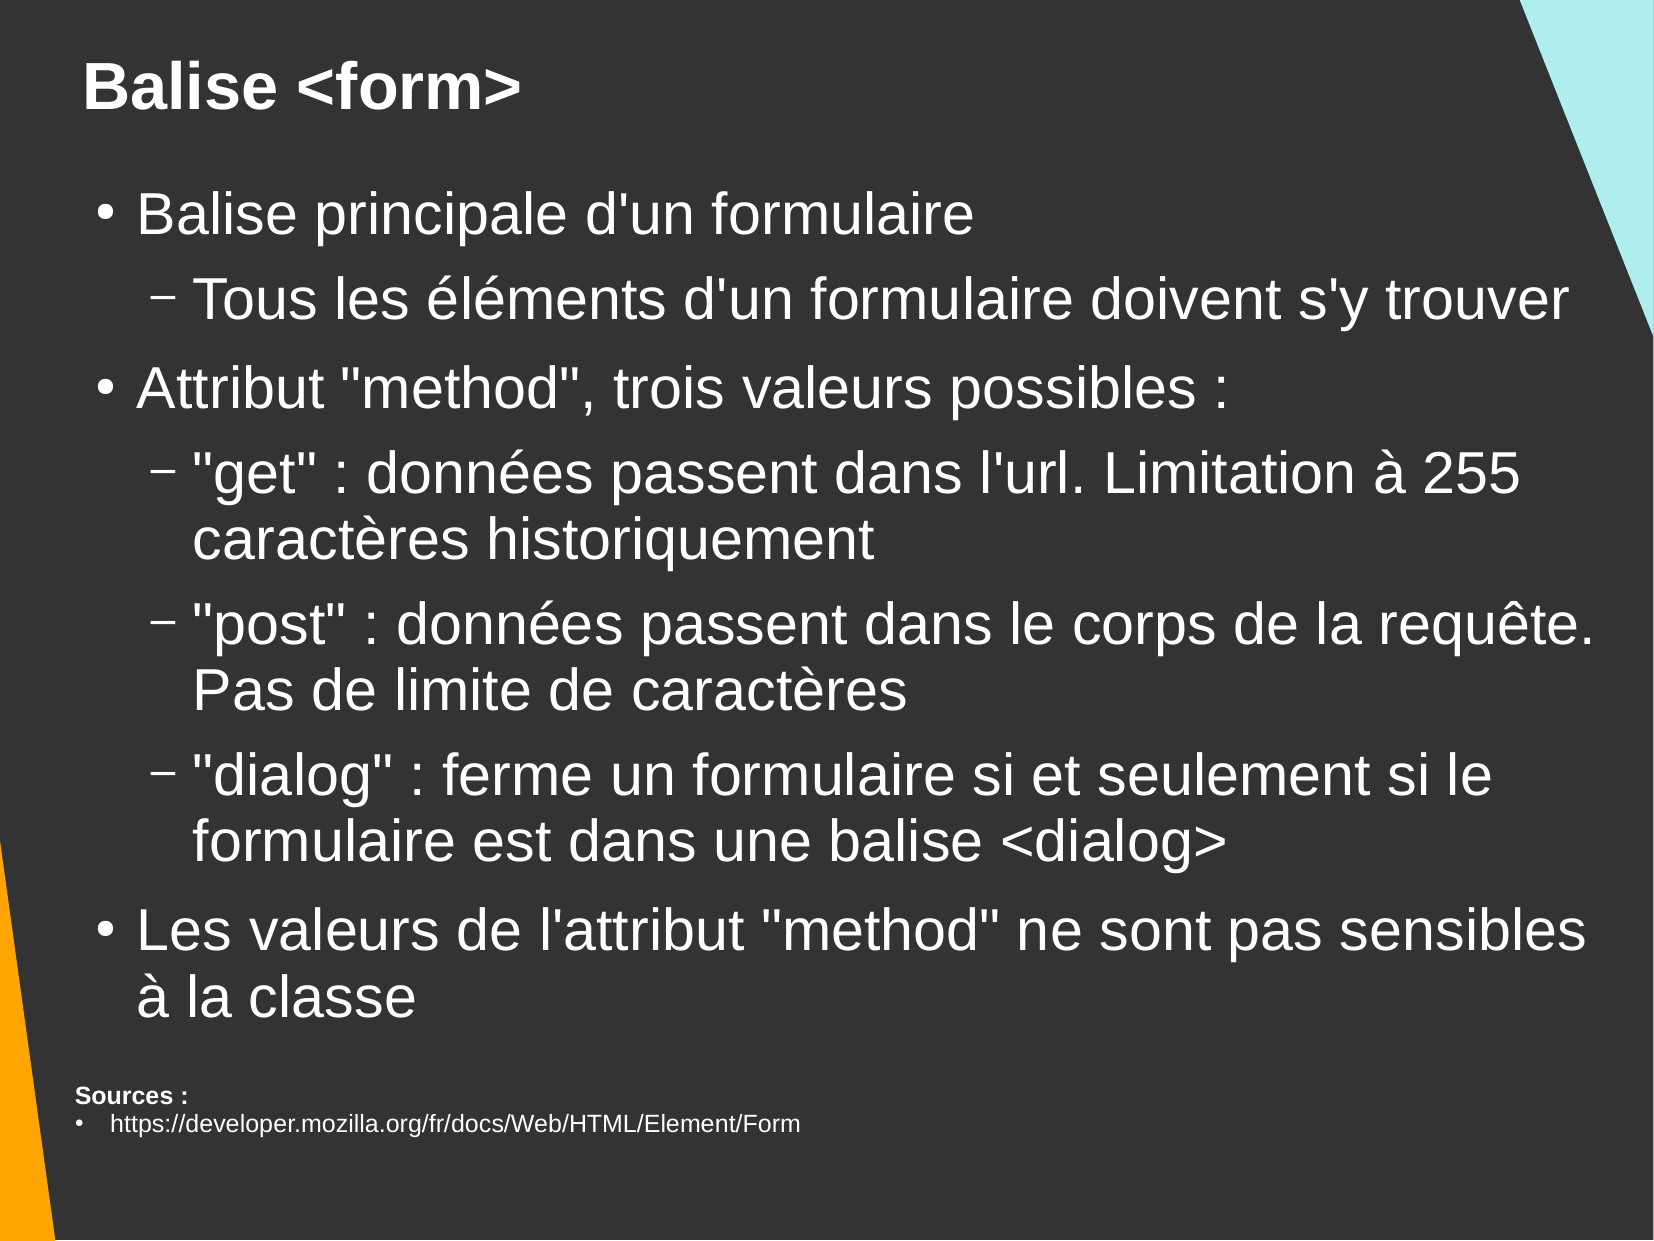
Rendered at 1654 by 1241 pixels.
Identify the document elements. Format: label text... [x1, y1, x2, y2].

text_box [0, 840, 56, 1241]
list Balise principale d'un formulaire Tous les éléments d'un formulaire doivent s'y trouver Attribut "method", trois valeurs possibles : "get" : données passent dans l'url. Limitation à 255 caractères historiquement "post" : données passent dans le corps de la requête. Pas de limite de caractères "dialog" : ferme un formulaire si et seulement si le formulaire est dans une balise <dialog> Les valeurs de l'attribut "method" ne sont pas sensibles à la classe [80, 180, 1605, 1052]
title Balise <form> [82, 49, 1571, 152]
text_box [1519, 0, 1654, 339]
text_box Sources : https://developer.mozilla.org/fr/docs/Web/HTML/Element/Form [60, 1074, 1546, 1158]
